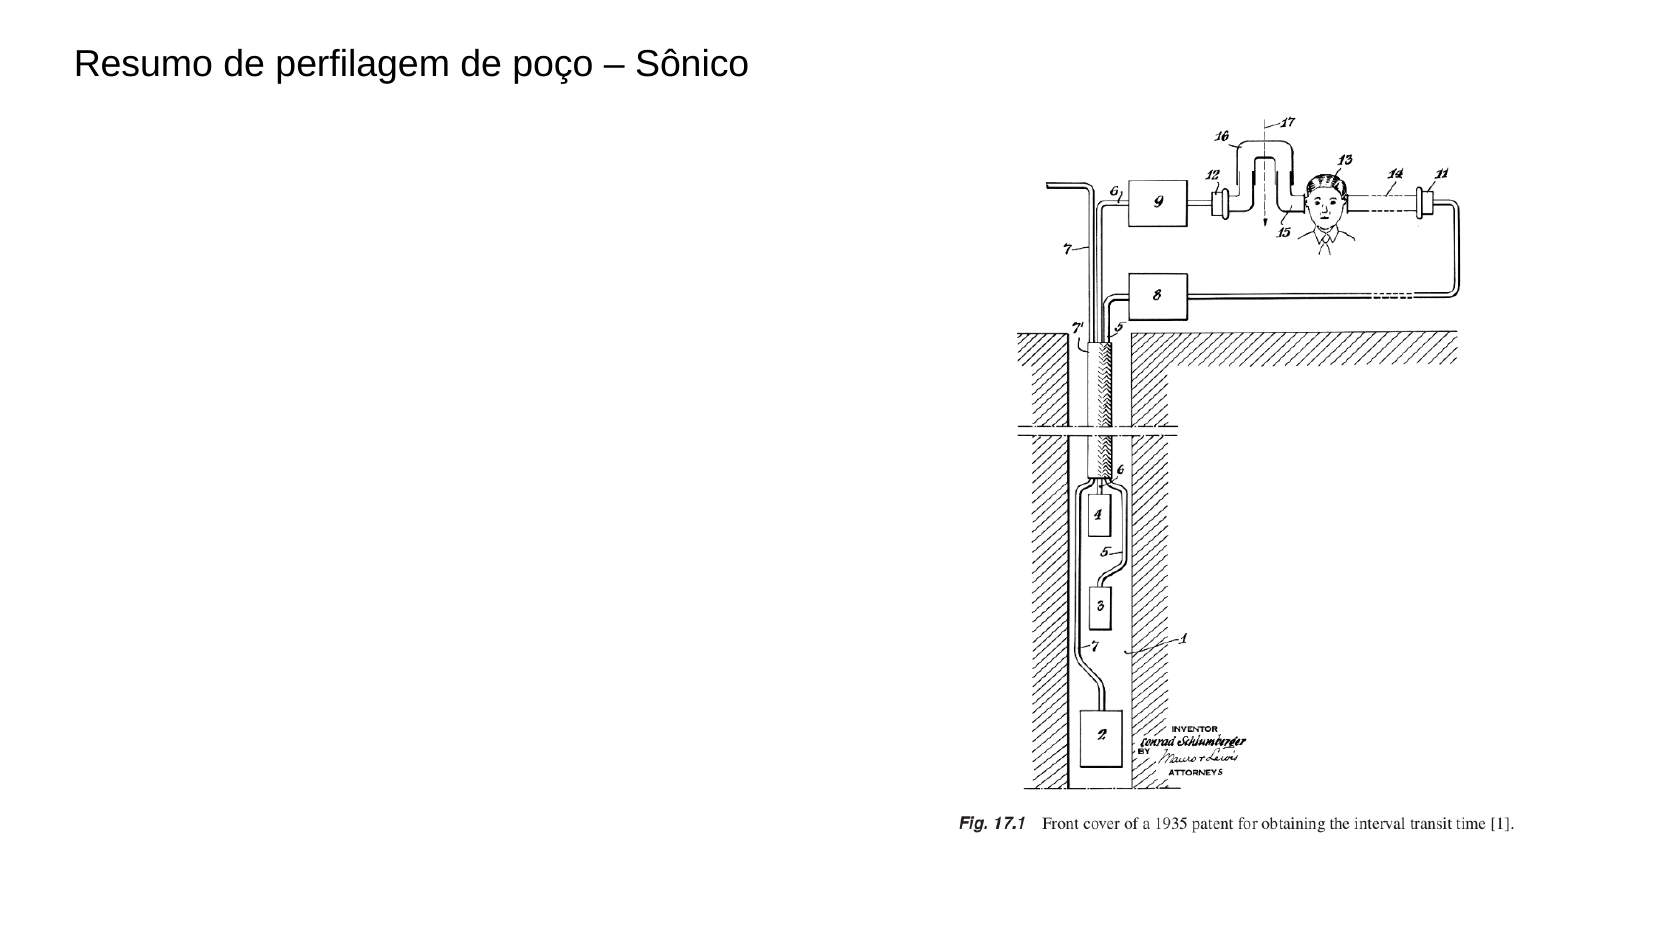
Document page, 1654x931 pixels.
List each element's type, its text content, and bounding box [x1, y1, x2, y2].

text_box Resumo de perfilagem de poço – Sônico [59, 35, 1123, 93]
picture [945, 94, 1524, 840]
